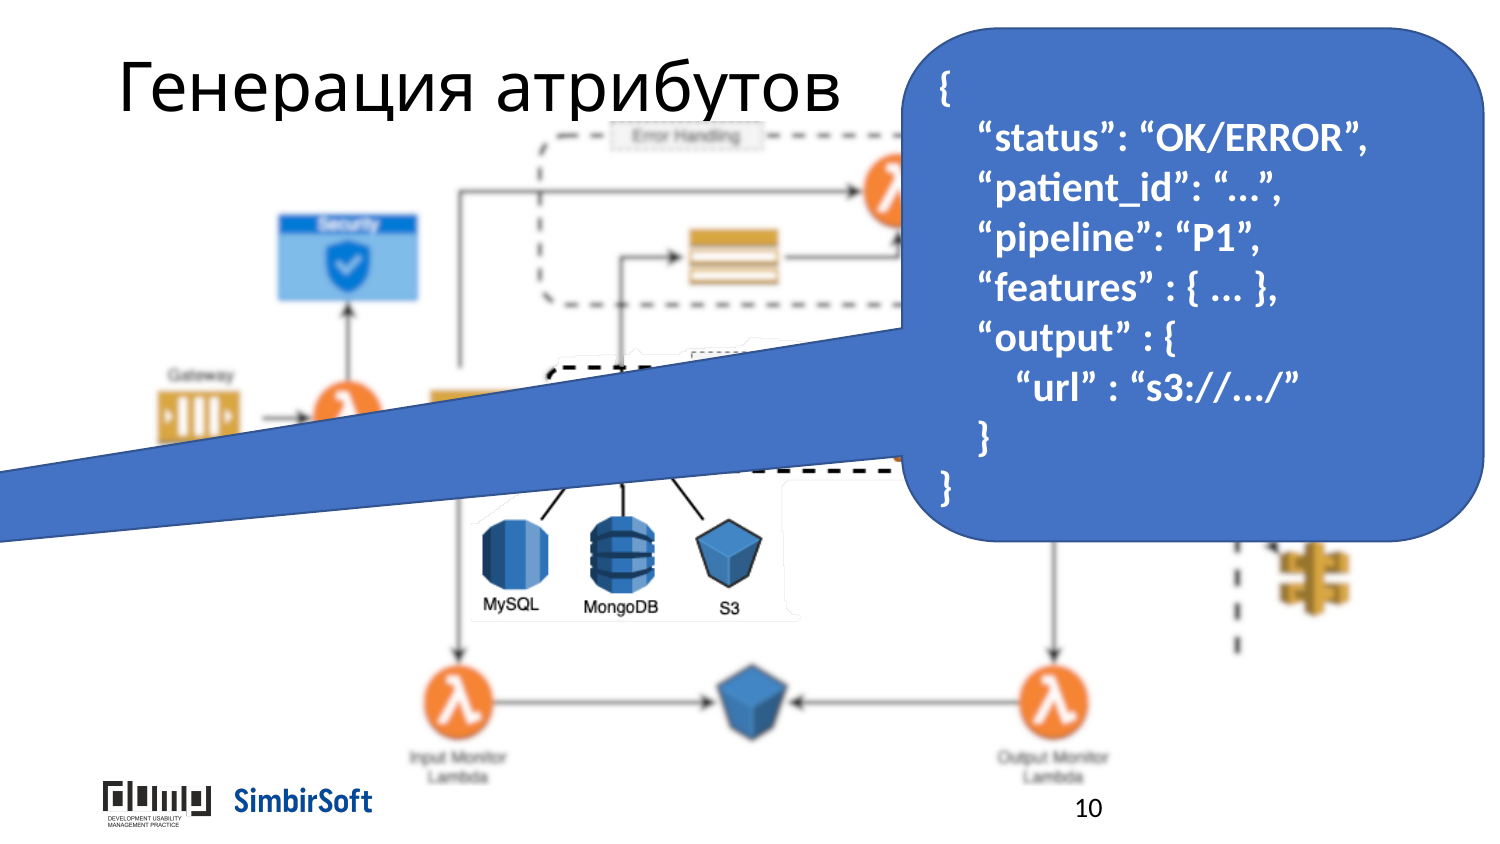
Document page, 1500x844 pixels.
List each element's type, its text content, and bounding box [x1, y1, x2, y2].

title Генерация атрибутов [103, 44, 941, 122]
slide_number <номер> [1059, 782, 1397, 827]
picture [103, 457, 1370, 827]
text_box { “status”: “OK/ERROR”, “patient_id”: “...”, “pipeline”: “P1”, “features” : { ... }, “output” : { “url” : “s3://.../” } } [0, 28, 1484, 542]
picture [136, 121, 902, 450]
